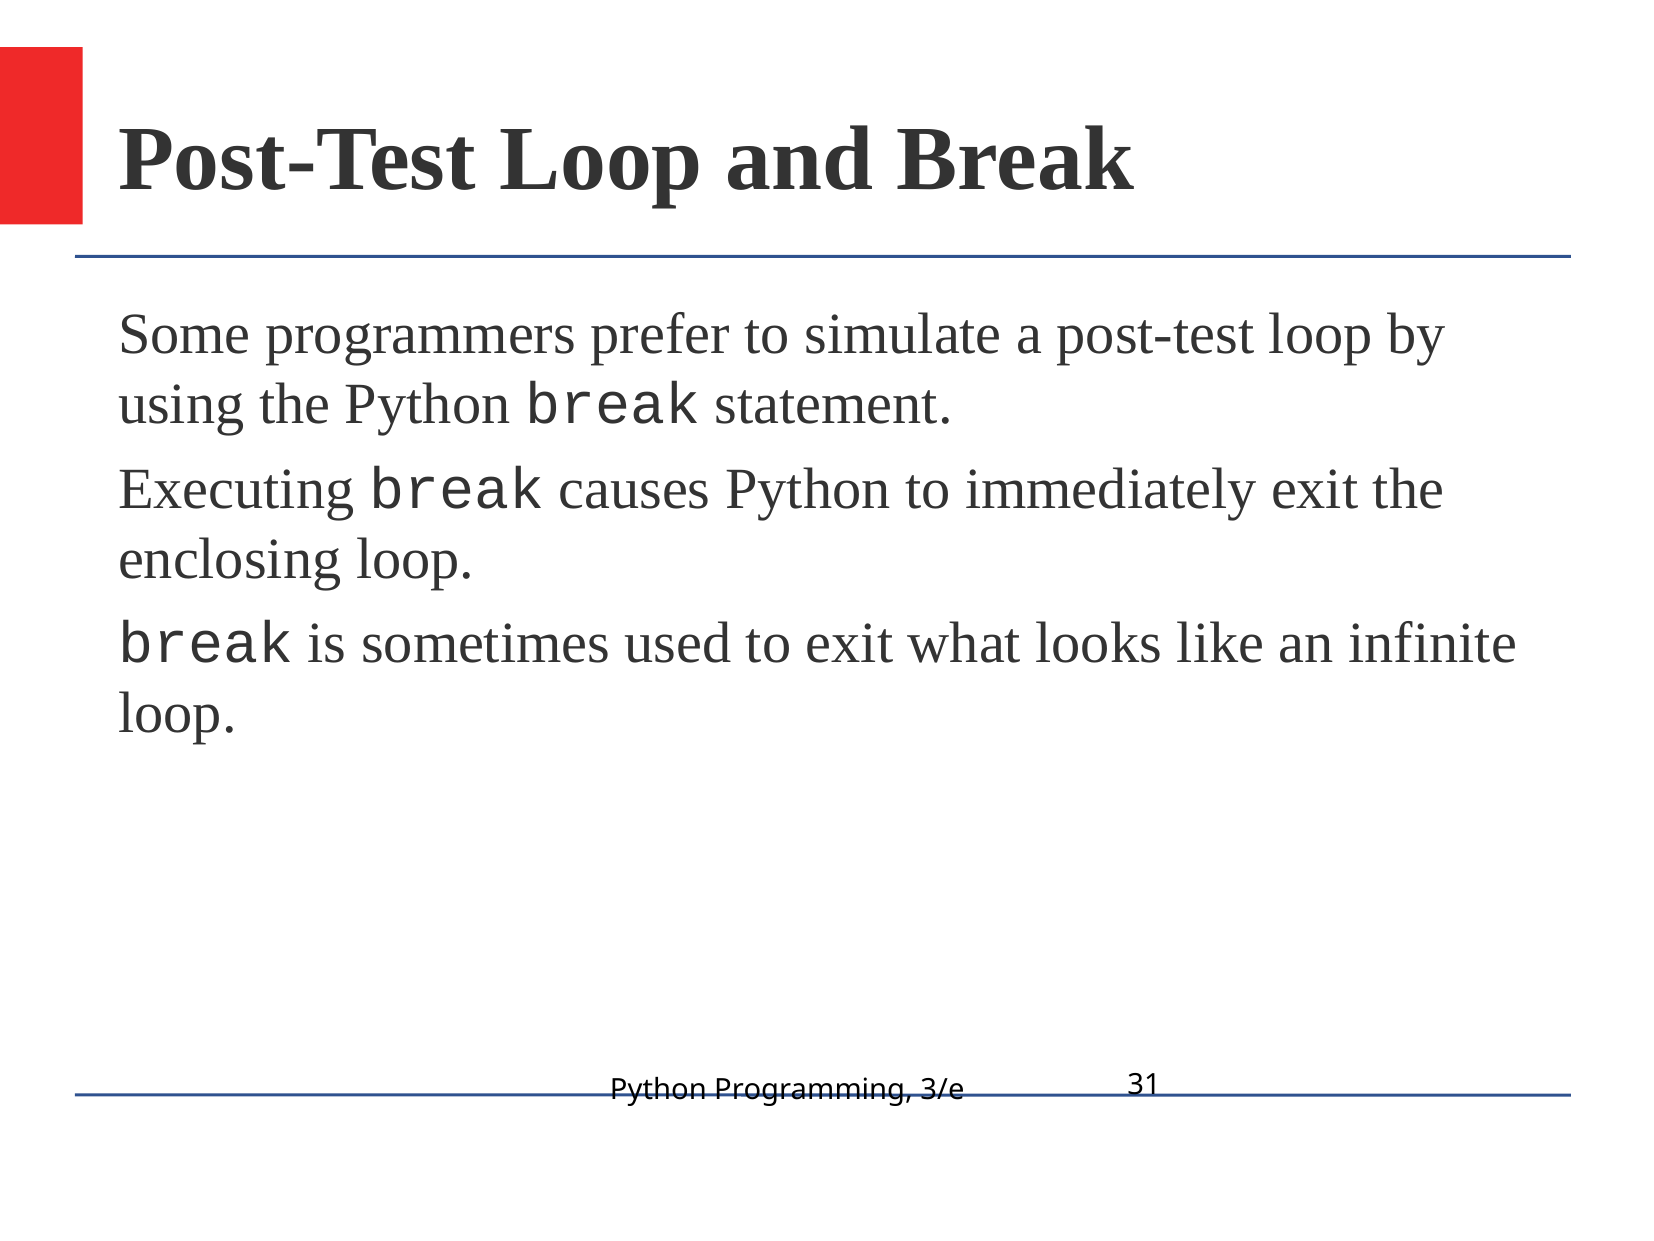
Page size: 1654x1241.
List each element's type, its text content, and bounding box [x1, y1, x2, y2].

list Some programmers prefer to simulate a post-test loop by using the Python break statement. Executing break causes Python to immediately exit the enclosing loop. break is sometimes used to exit what looks like an infinite loop. [118, 295, 1536, 1080]
text_box ‹#› [1112, 1080, 1426, 1113]
text_box Python Programming, 3/e [549, 1080, 1025, 1113]
title Post-Test Loop and Break [118, 49, 1571, 257]
